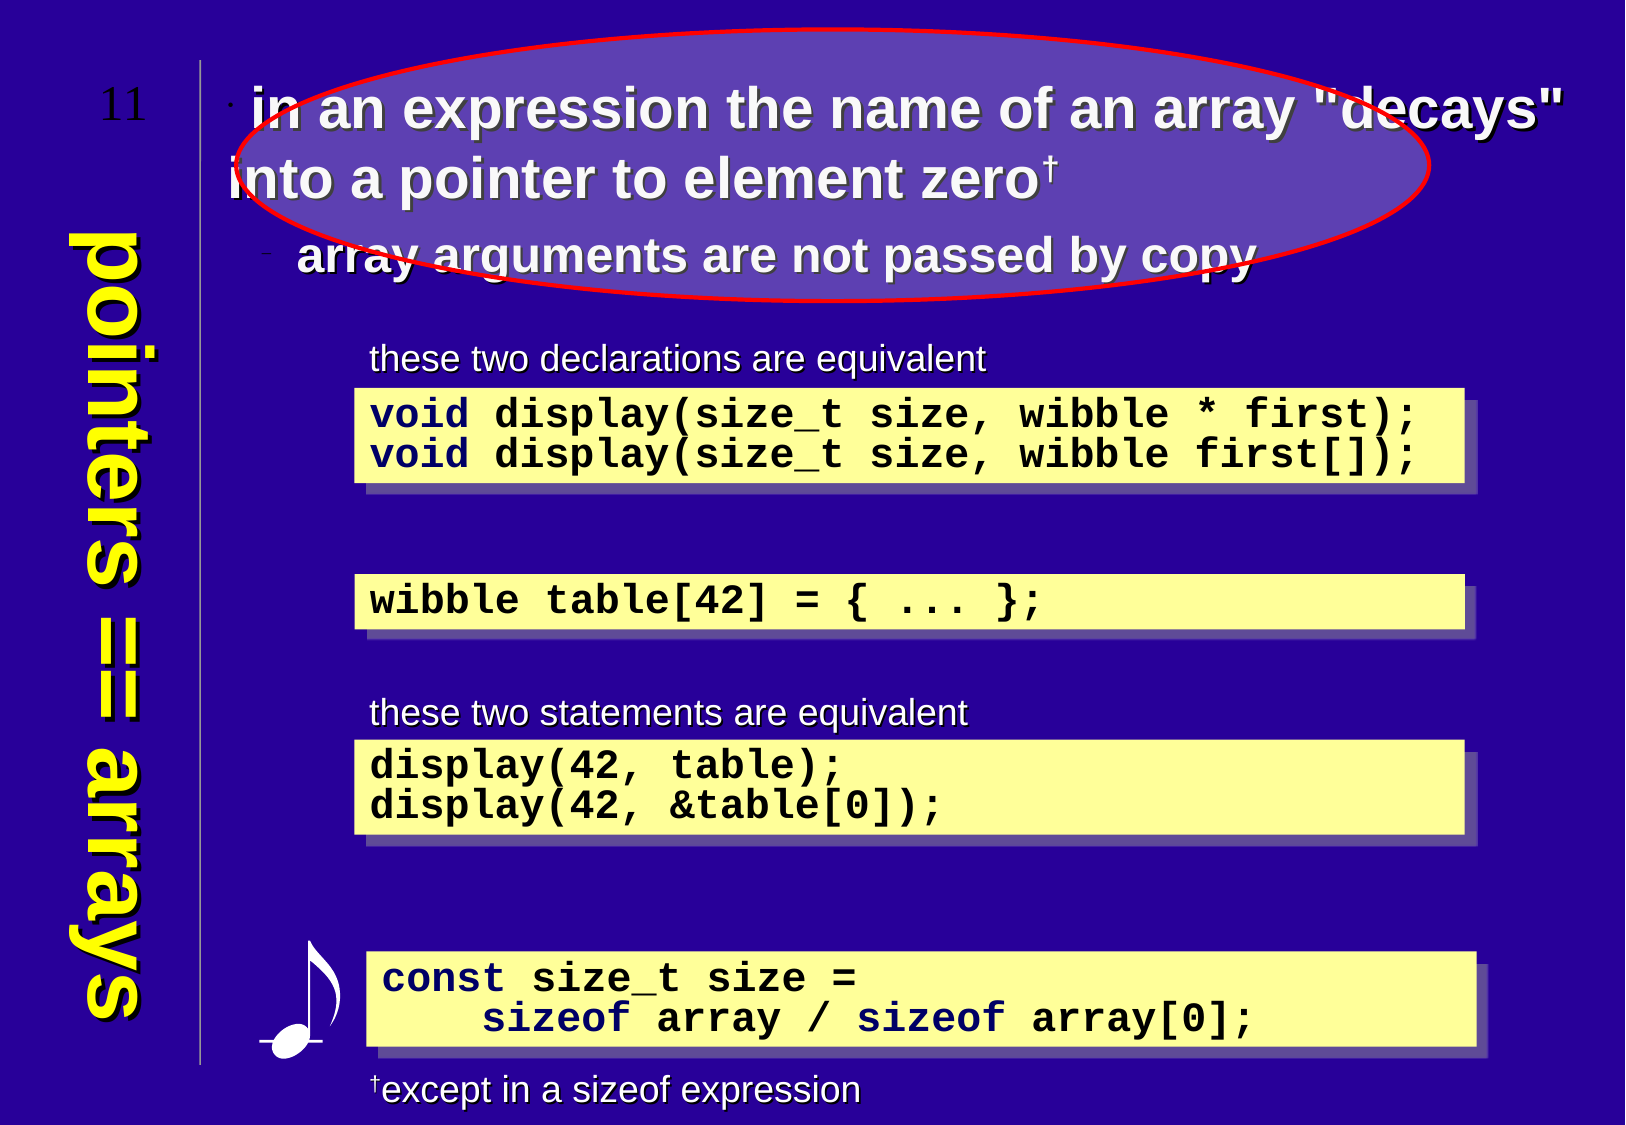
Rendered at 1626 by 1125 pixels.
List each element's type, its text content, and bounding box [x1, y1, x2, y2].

text_box [259, 940, 341, 1059]
text_box these two statements are equivalent [354, 680, 1451, 742]
title pointers == arrays [50, 187, 188, 1063]
text_box wibble table[42] = { ... }; [354, 574, 1465, 630]
text_box const size_t size = sizeof array / sizeof array[0]; [366, 951, 1477, 1047]
text_box display(42, table); display(42, &table[0]); [354, 739, 1465, 835]
list in an expression the name of an array "decays" into a pointer to element zero† array arguments are not passed by copy [212, 62, 1593, 1063]
text_box †except in a sizeof expression [354, 1057, 1430, 1118]
text_box [236, 29, 1430, 302]
text_box void display(size_t size, wibble * first); void display(size_t size, wibble first[]); [354, 387, 1465, 484]
text_box these two declarations are equivalent [354, 326, 1430, 387]
